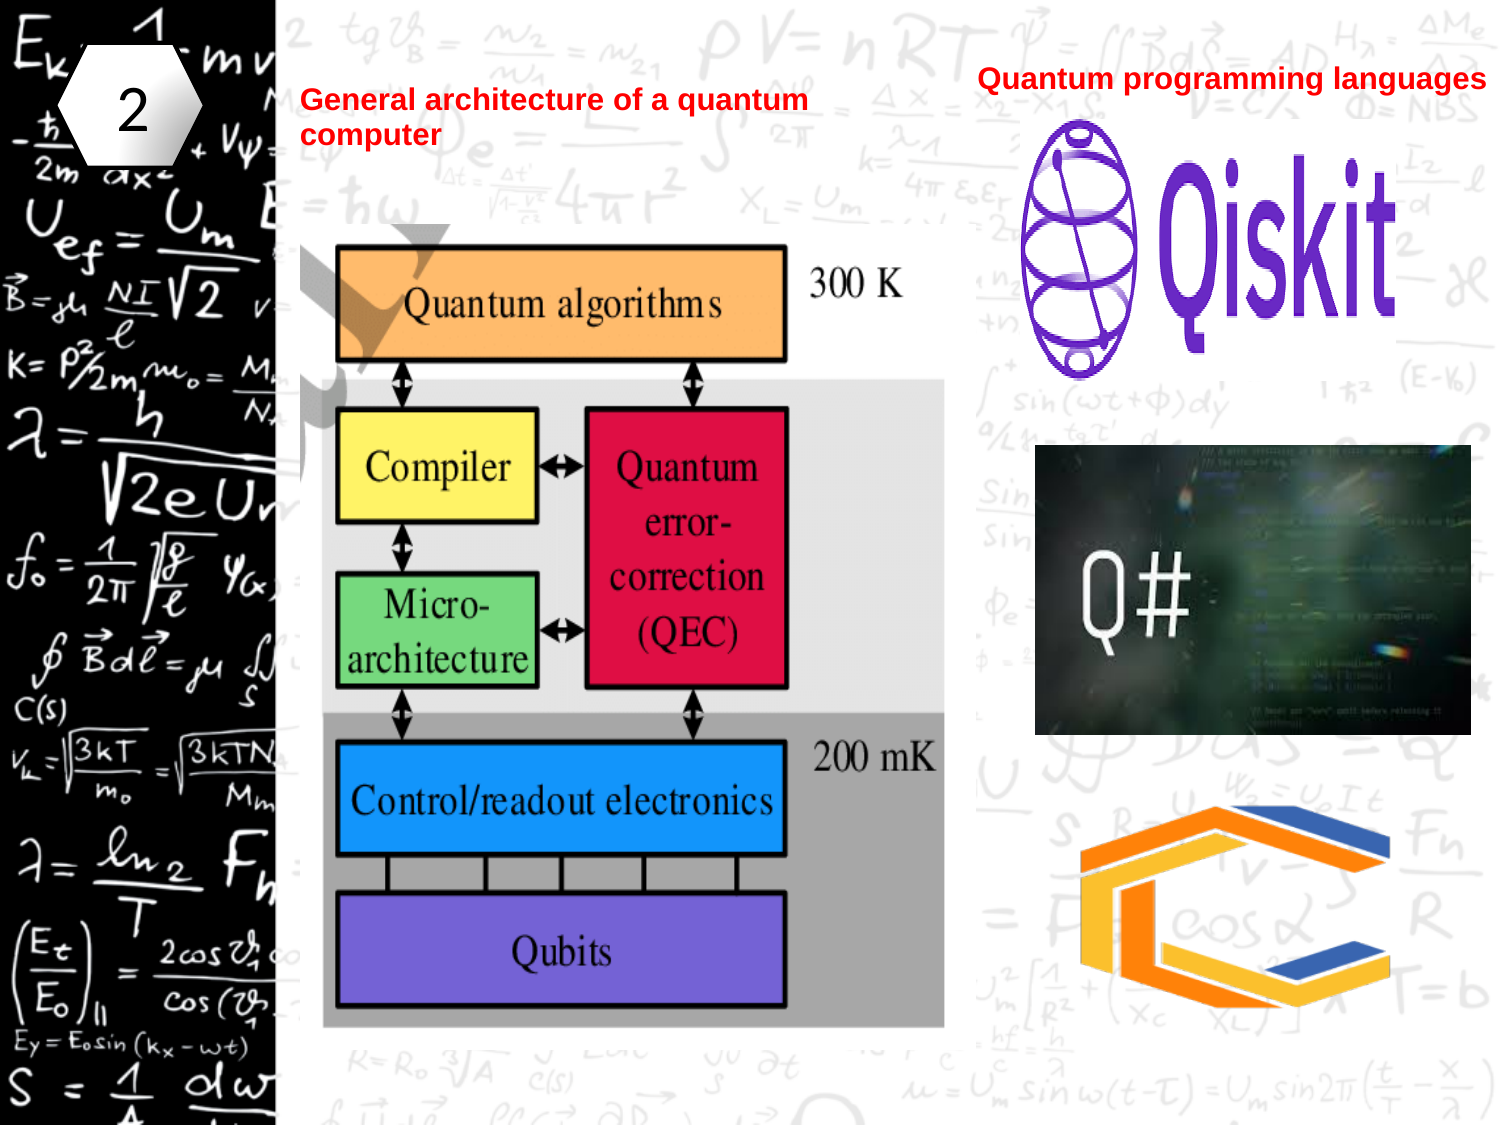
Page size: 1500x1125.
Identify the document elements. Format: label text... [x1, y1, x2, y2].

text_box [55, 42, 206, 168]
picture [0, 0, 1500, 1125]
text_box 2 [101, 57, 159, 233]
text_box Quantum programming languages [962, 54, 1500, 196]
text_box General architecture of a quantum computer [285, 75, 962, 174]
